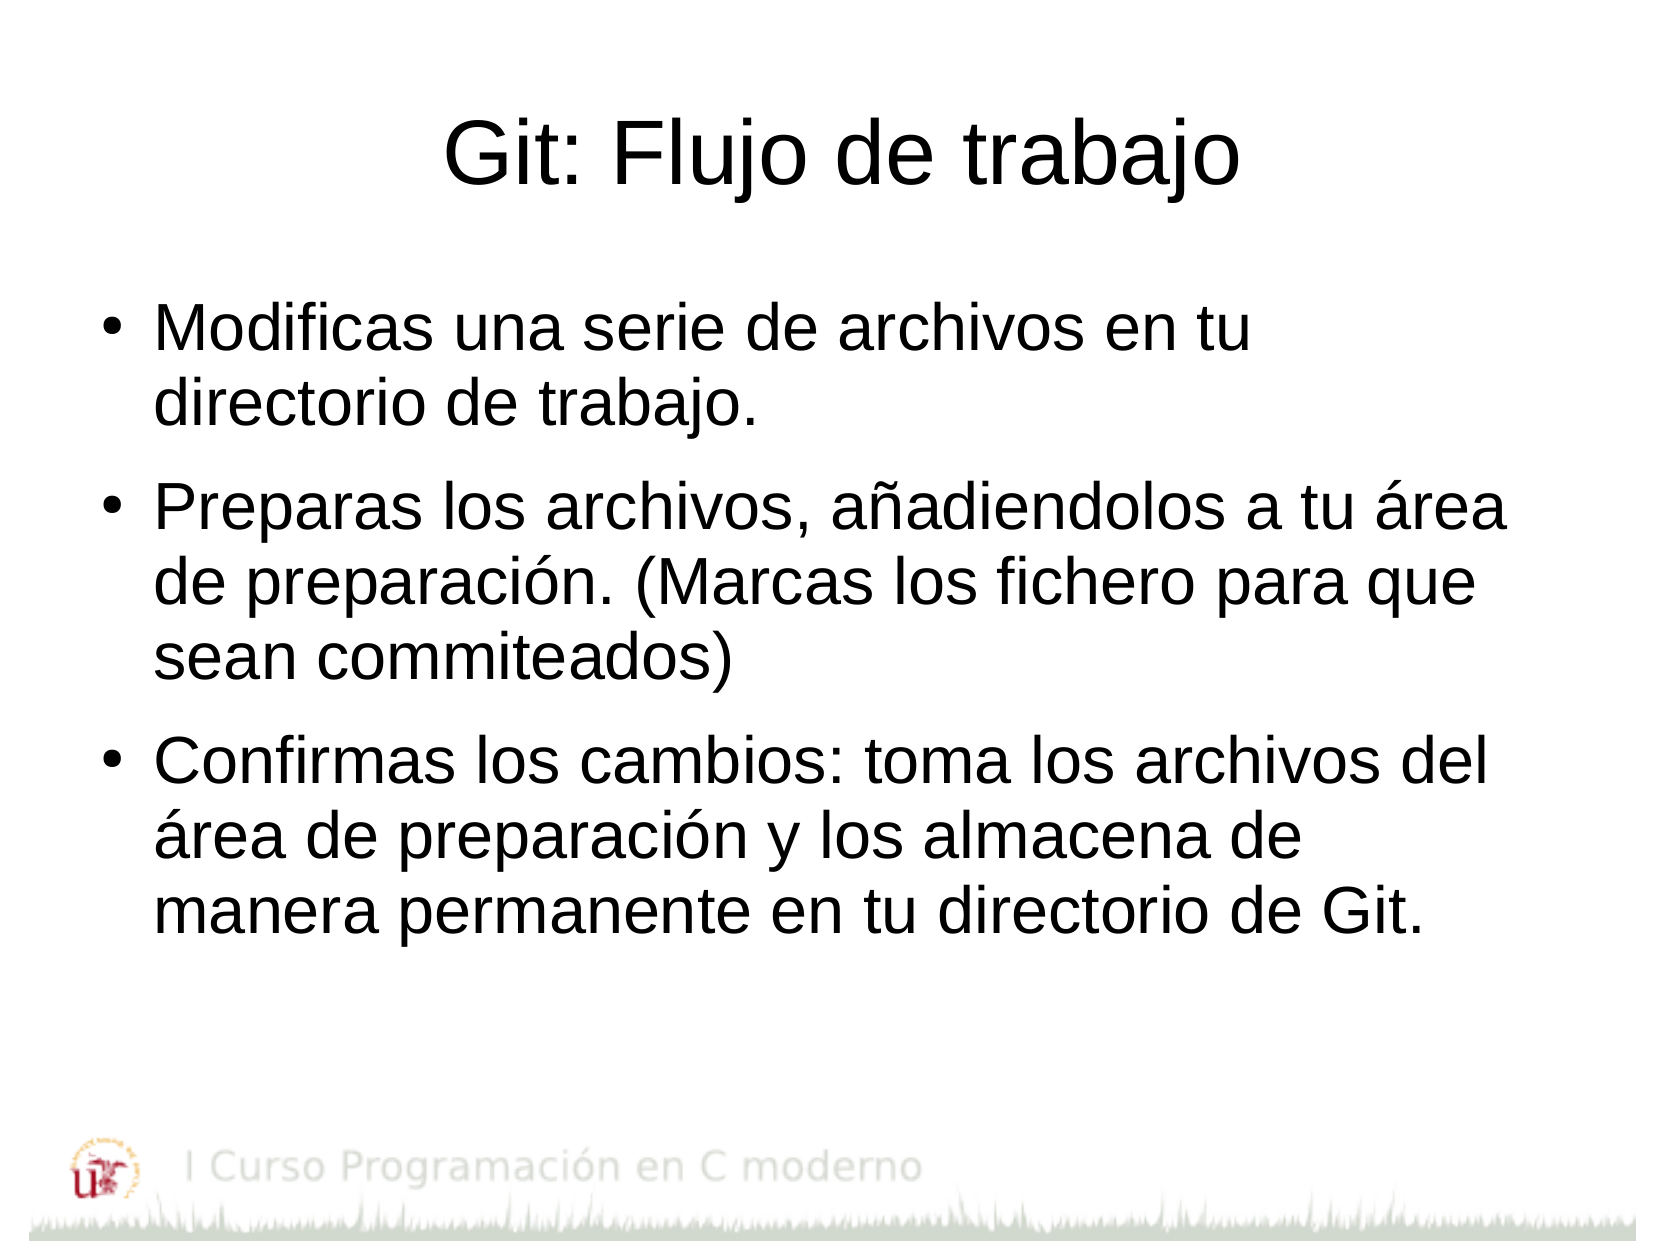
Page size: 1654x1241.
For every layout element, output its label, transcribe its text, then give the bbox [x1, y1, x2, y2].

picture [29, 1133, 1636, 1241]
title Git: Flujo de trabajo [82, 49, 1571, 257]
list Modificas una serie de archivos en tu directorio de trabajo. Preparas los archivos, añadiendolos a tu área de preparación. (Marcas los fichero para que sean commiteados) Confirmas los cambios: toma los archivos del área de preparación y los almacena de manera permanente en tu directorio de Git. [82, 290, 1538, 1010]
